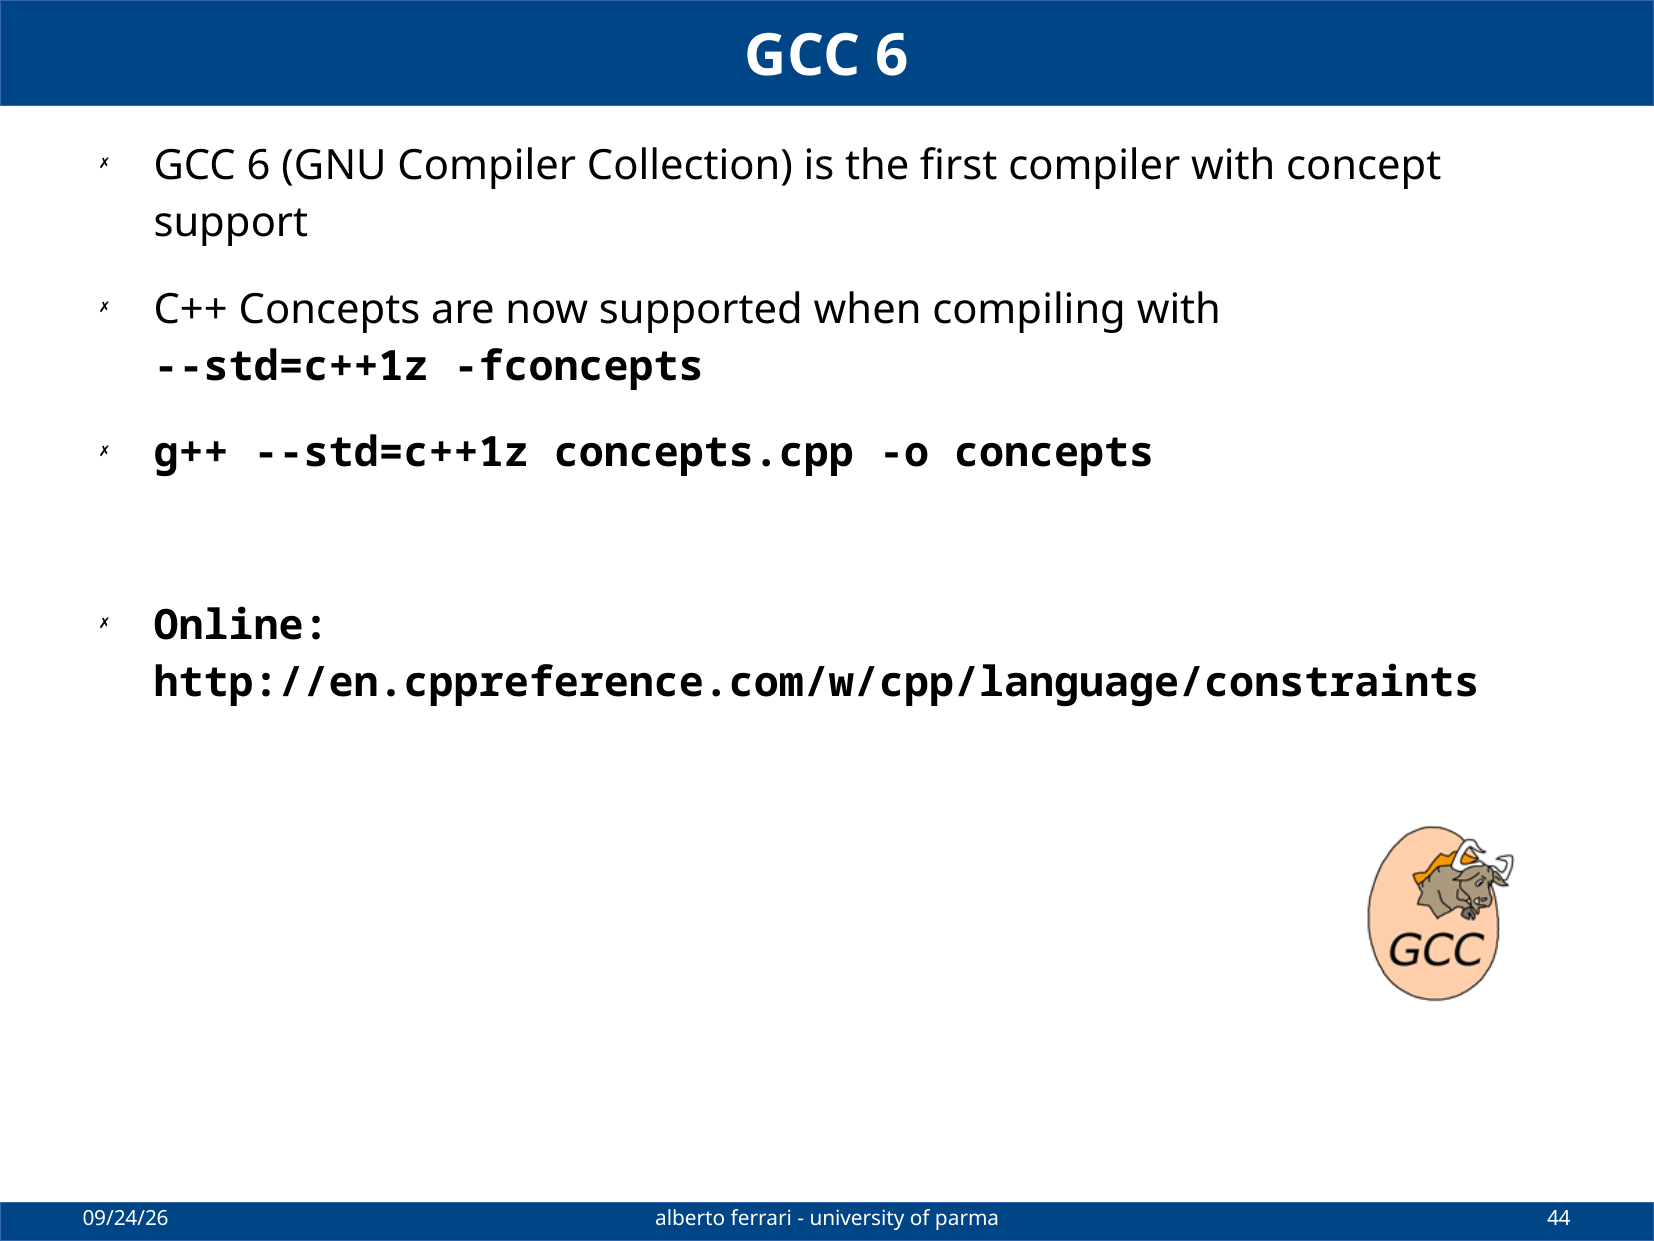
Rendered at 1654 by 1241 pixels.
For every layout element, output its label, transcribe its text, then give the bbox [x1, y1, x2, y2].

list GCC 6 (GNU Compiler Collection) is the first compiler with concept support C++ Concepts are now supported when compiling with --std=c++1z -fconcepts g++ --std=c++1z concepts.cpp -o concepts Online: http://en.cppreference.com/w/cpp/language/constraints [82, 135, 1571, 855]
title GCC 6 [0, 0, 1654, 106]
picture [1365, 824, 1516, 1004]
